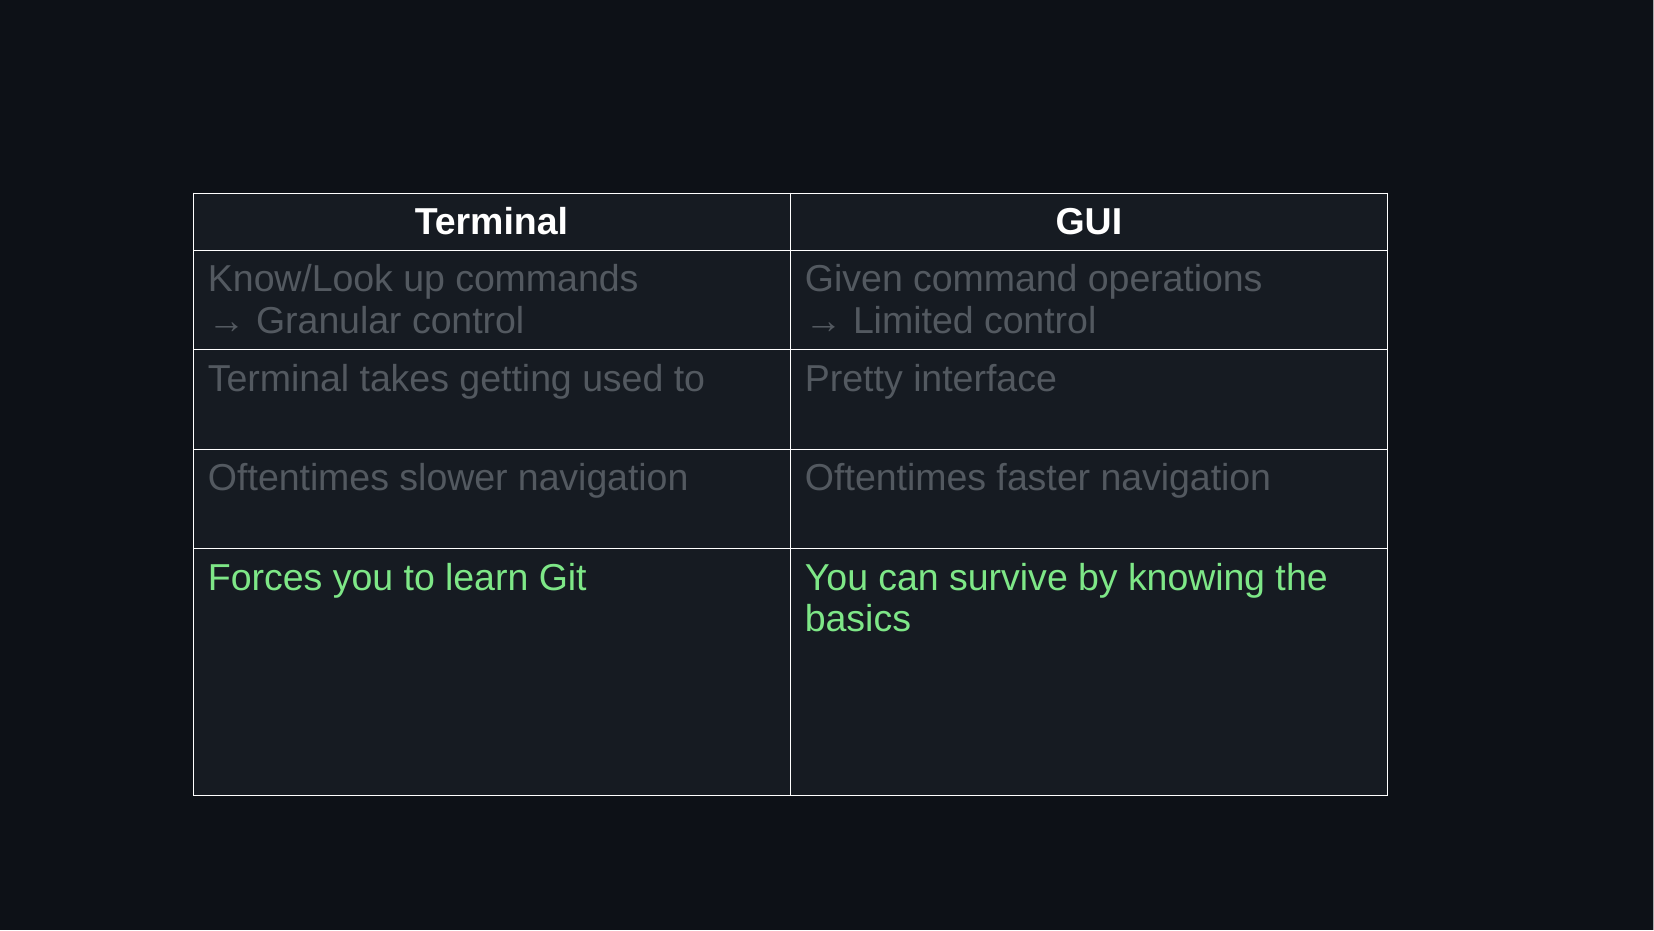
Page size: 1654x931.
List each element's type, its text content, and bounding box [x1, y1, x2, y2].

table_header Terminal [194, 194, 790, 250]
table_cell Given command operations → Limited control [791, 251, 1387, 349]
table_cell Oftentimes slower navigation [194, 450, 790, 548]
table_cell You can survive by knowing the basics [791, 549, 1387, 795]
table_cell Forces you to learn Git [194, 549, 790, 795]
table_cell Pretty interface [791, 350, 1387, 449]
table_cell Know/Look up commands → Granular control [194, 251, 790, 349]
table_cell Oftentimes faster navigation [791, 450, 1387, 548]
table_cell Terminal takes getting used to [194, 350, 790, 449]
table_header GUI [791, 194, 1387, 250]
